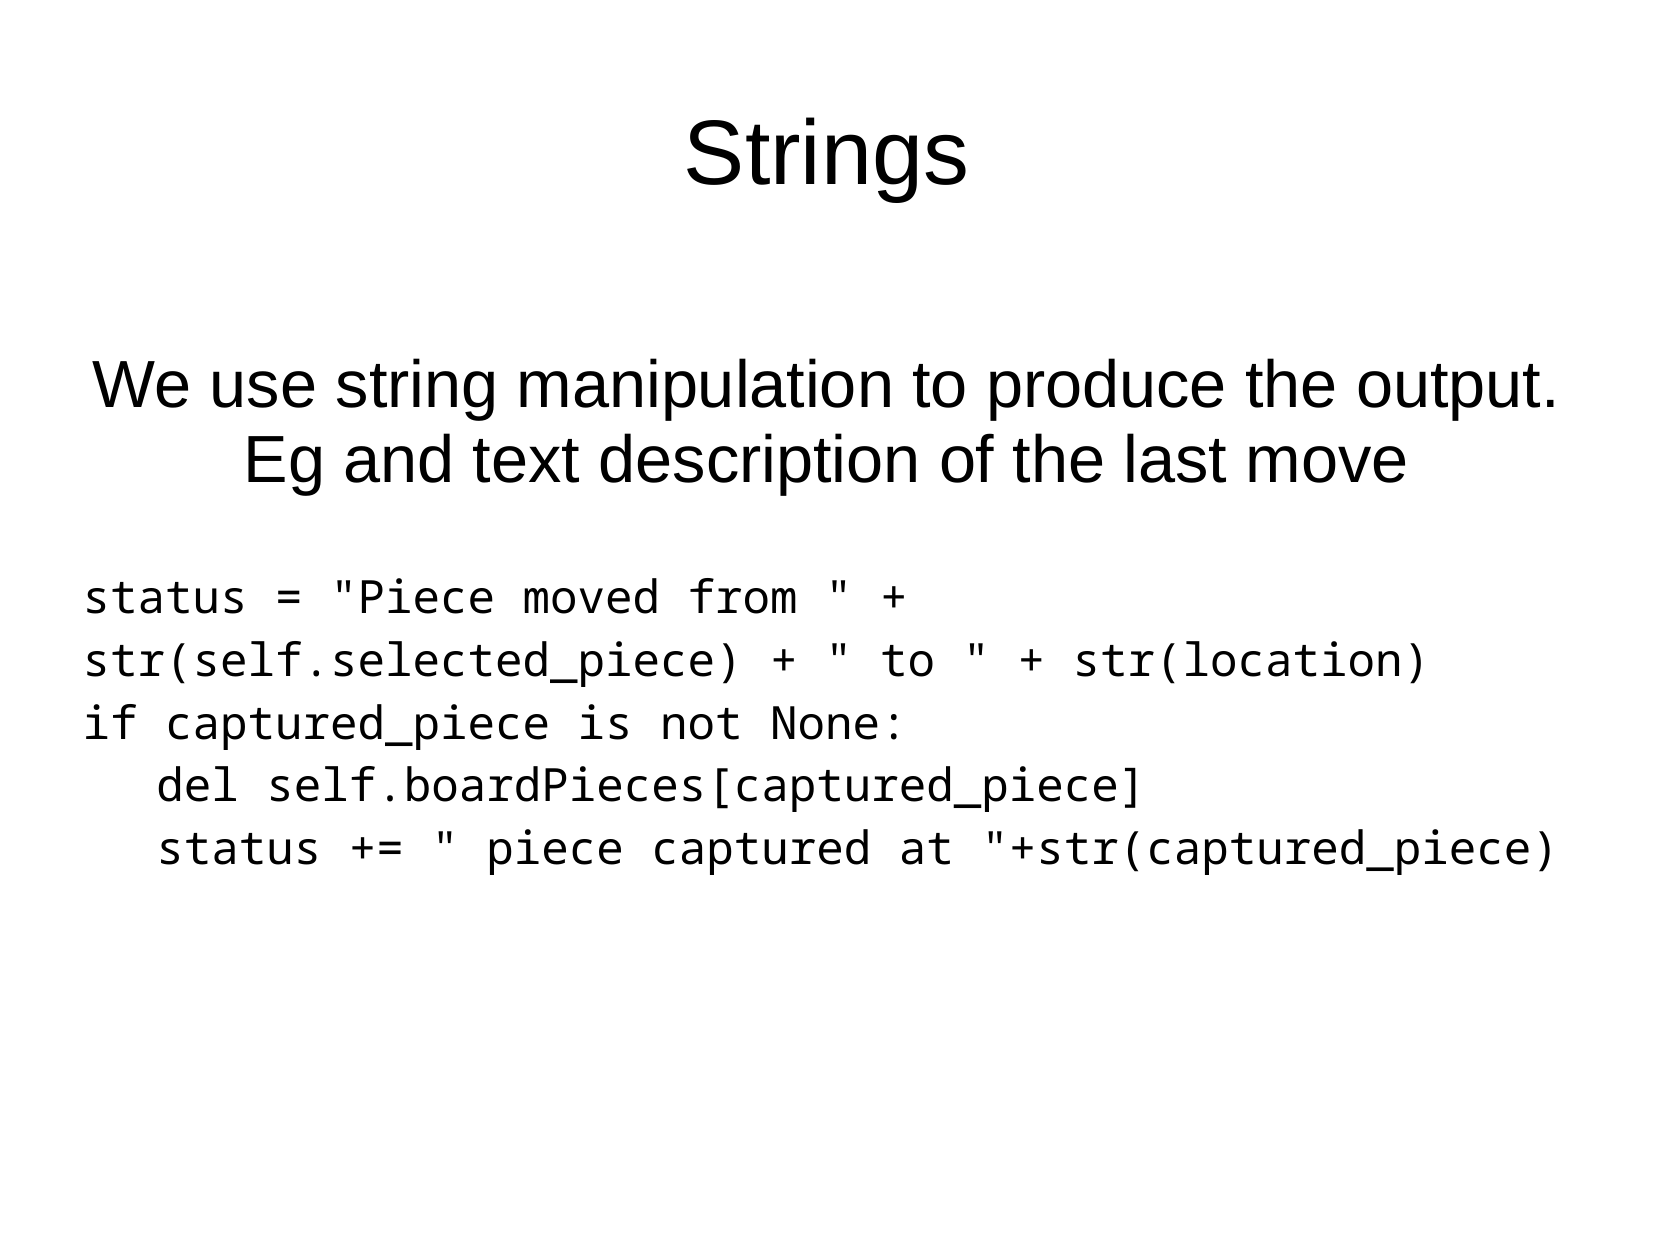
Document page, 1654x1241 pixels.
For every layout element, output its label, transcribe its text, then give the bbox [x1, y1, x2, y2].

subtitle We use string manipulation to produce the output. Eg and text description of the last move status = "Piece moved from " + str(self.selected_piece) + " to " + str(location) if captured_piece is not None: del self.boardPieces[captured_piece] status += " piece captured at "+str(captured_piece) [82, 290, 1571, 1010]
title Strings [82, 49, 1571, 257]
